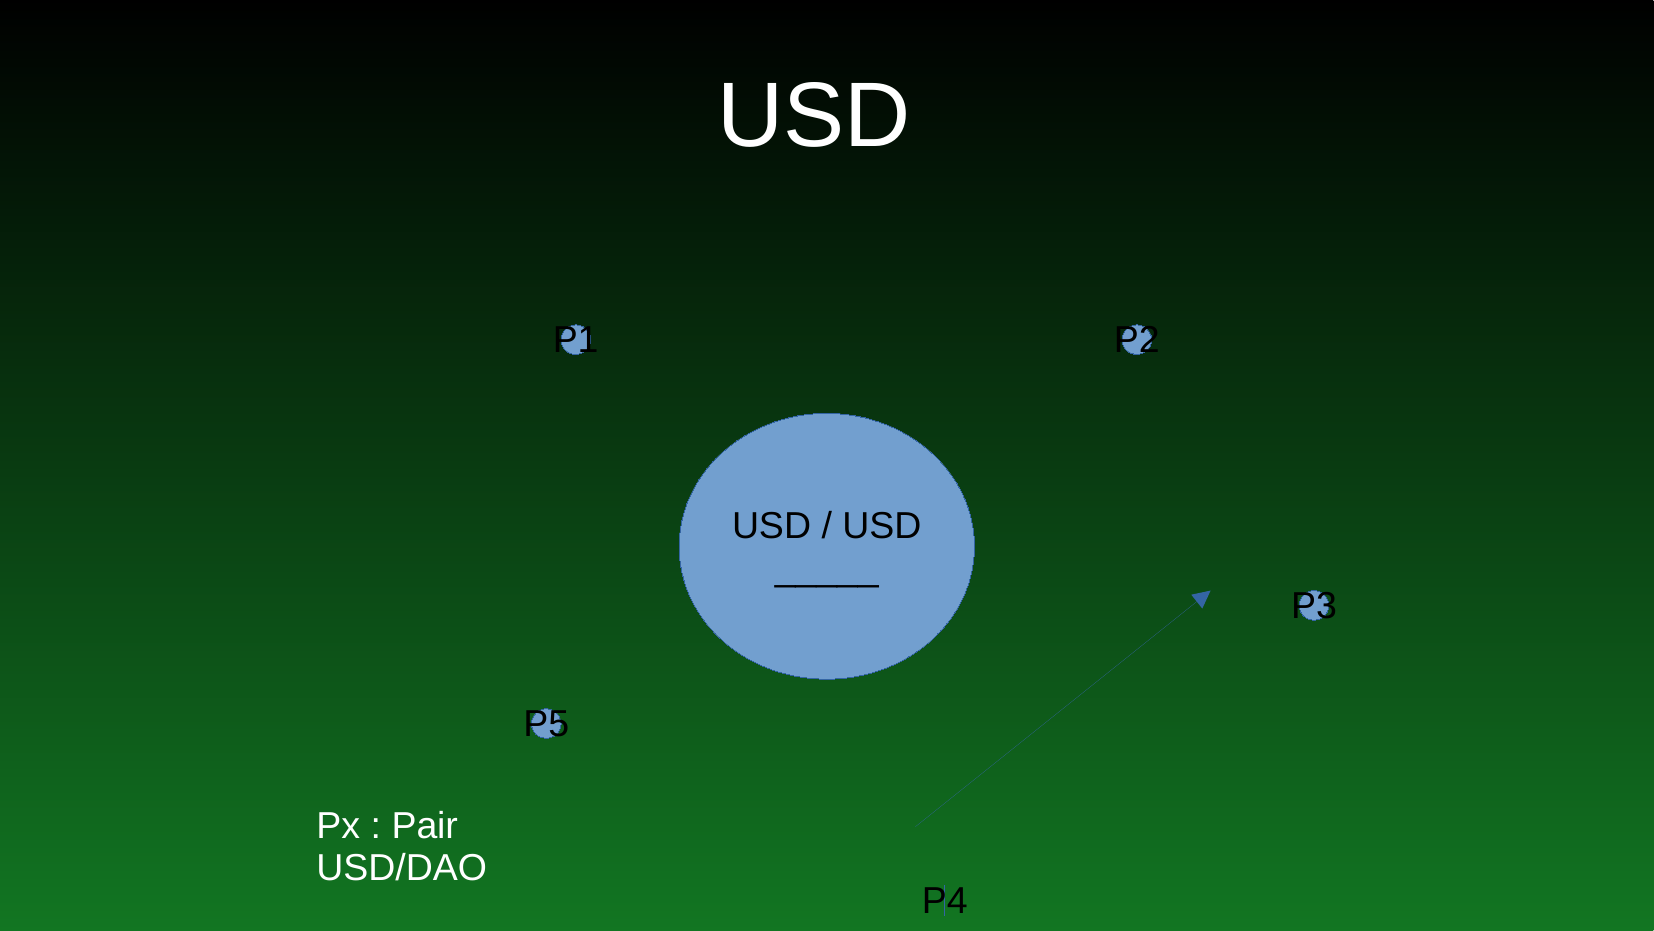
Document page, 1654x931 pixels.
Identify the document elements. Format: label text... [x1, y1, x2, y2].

text_box P2 [1122, 329, 1132, 339]
text_box P2 [1122, 324, 1152, 355]
text_box Px : Pair USD/DAO [301, 797, 502, 897]
text_box P1 [561, 329, 571, 339]
text_box USD / USD _____ [679, 413, 975, 680]
text_box P3 [1299, 595, 1310, 605]
text_box P5 [531, 708, 562, 739]
text_box P3 [1299, 590, 1329, 621]
text_box P5 [531, 713, 542, 723]
text_box P2 [1144, 341, 1152, 349]
text_box P1 [561, 324, 586, 355]
title USD [82, 37, 1571, 193]
text_box P5 [554, 713, 561, 721]
